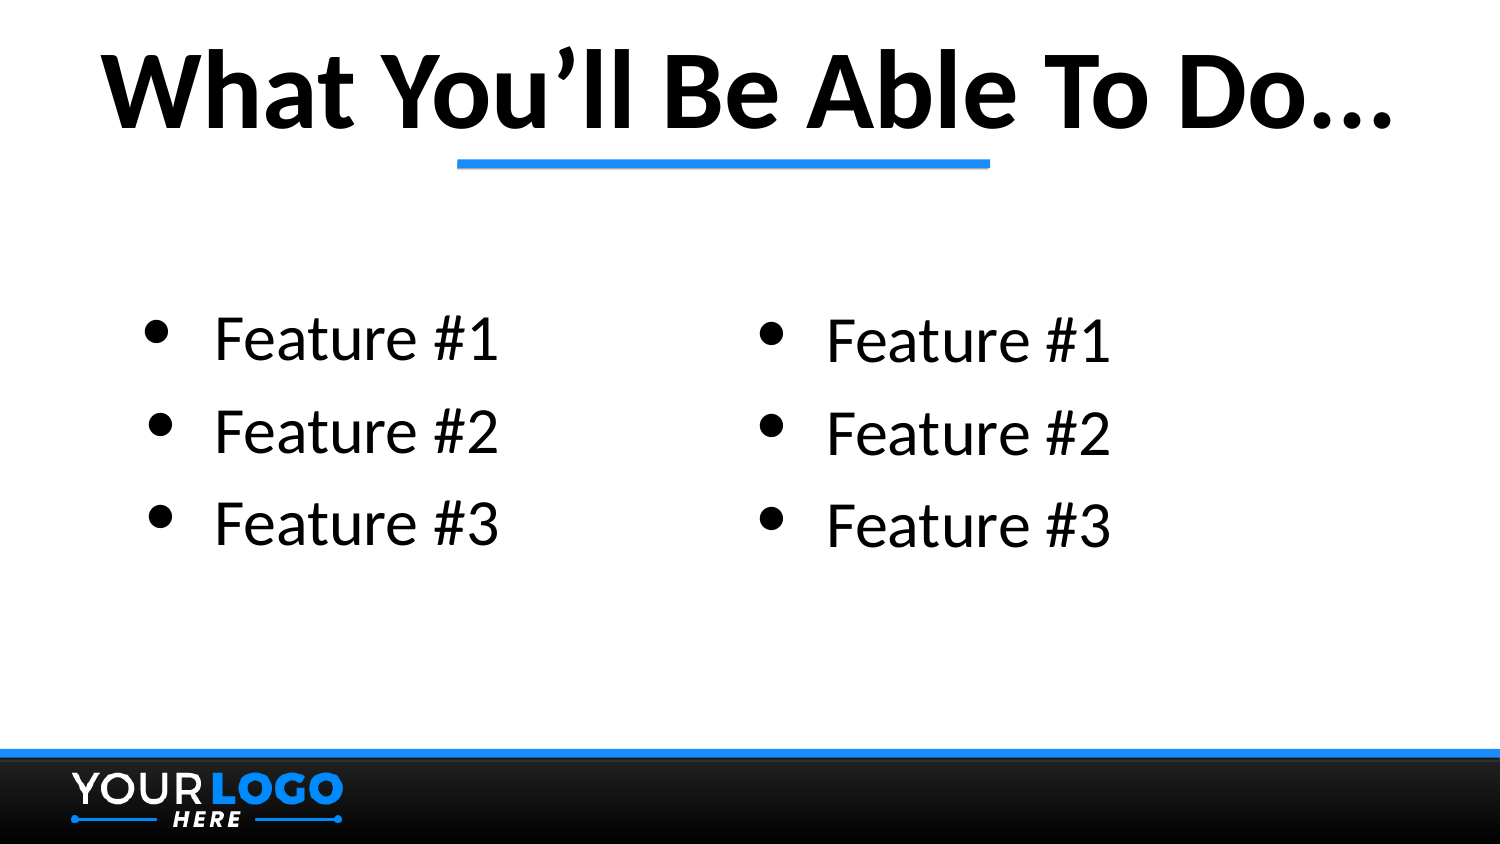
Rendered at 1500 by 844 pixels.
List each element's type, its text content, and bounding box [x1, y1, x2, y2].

picture [66, 766, 346, 831]
text_box Feature #1 Feature #2 Feature #3 [736, 289, 1375, 570]
text_box [457, 159, 991, 168]
text_box Feature #1 Feature #2 Feature #3 [125, 287, 763, 569]
text_box What You’ll Be Able To Do... [0, 8, 1500, 159]
